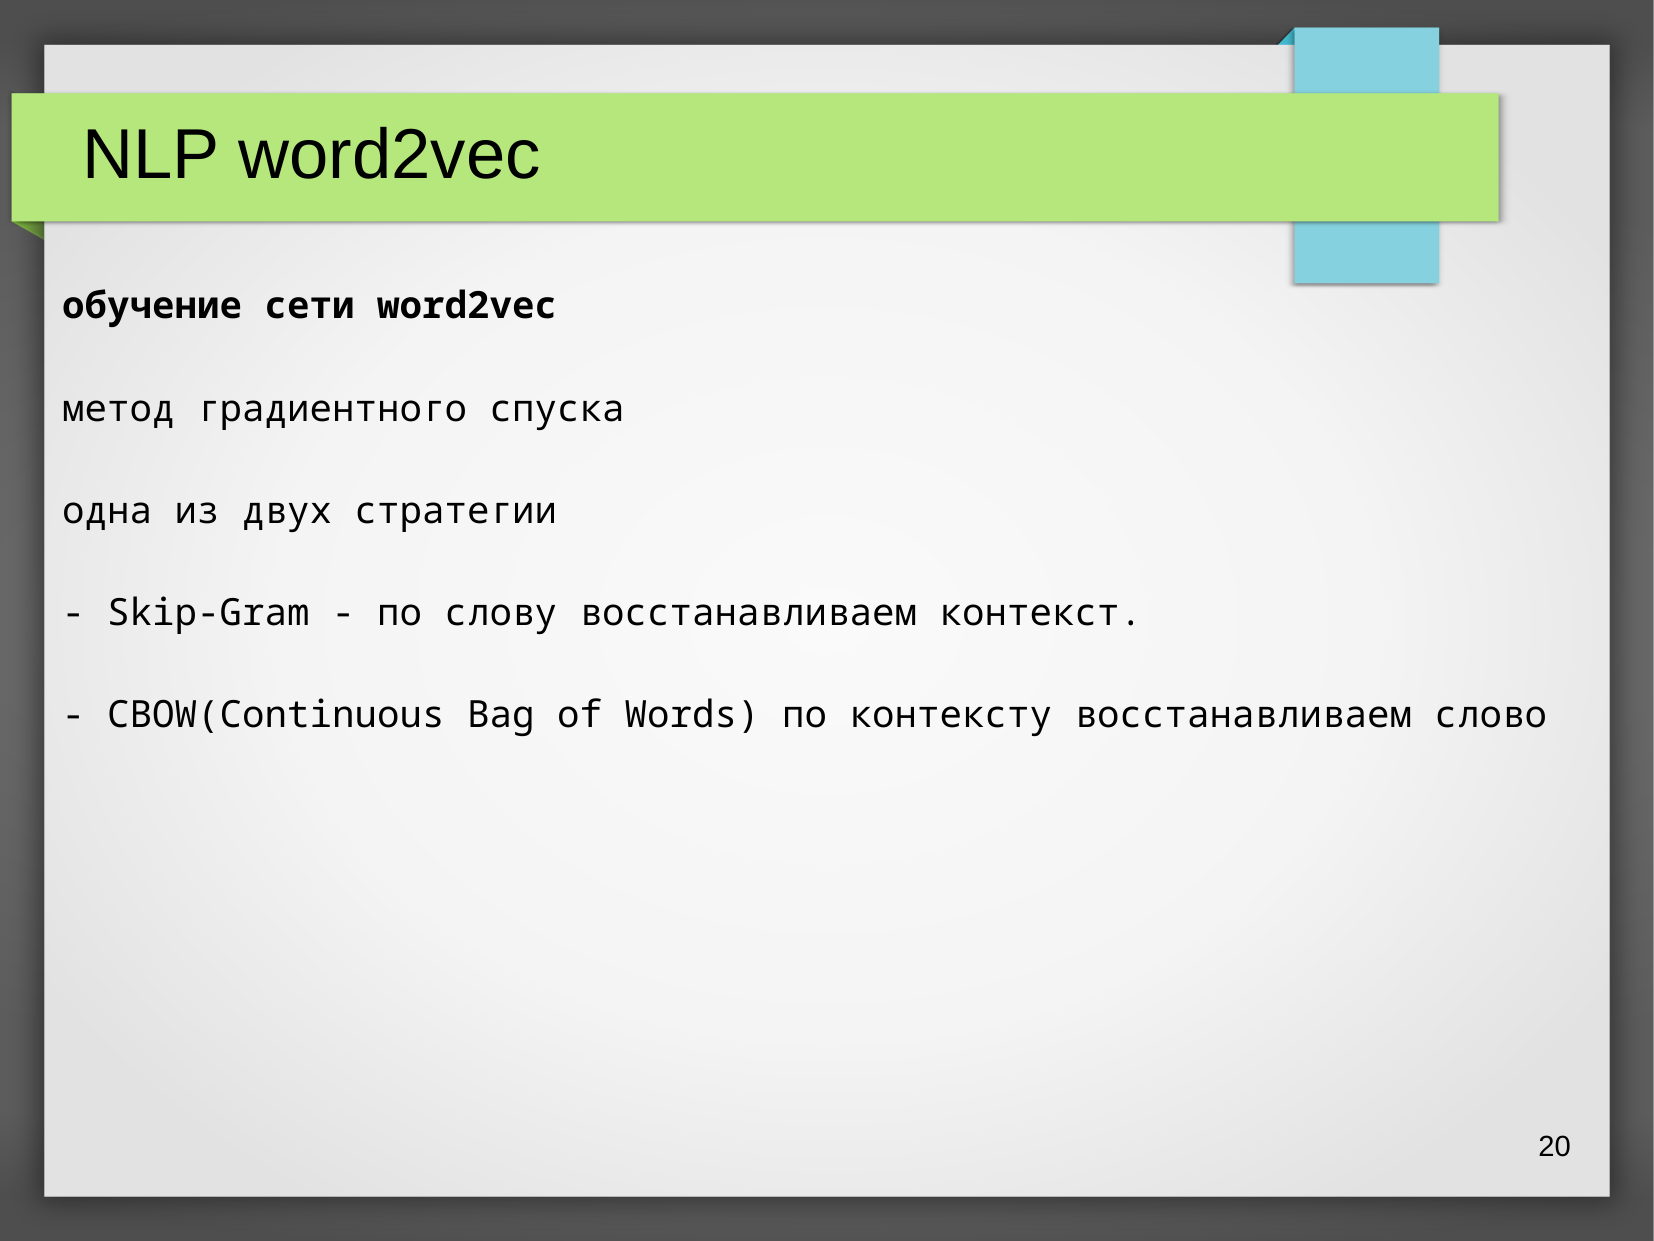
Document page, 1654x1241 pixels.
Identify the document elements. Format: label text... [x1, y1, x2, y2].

text_box обучение сети word2vec метод градиентного спуска одна из двух стратегии - Skip-Gram - по слову восстанавливаем контекст. - CBOW(Continuous Bag of Words) по контексту восстанавливаем слово [47, 271, 1607, 785]
picture [0, 0, 1654, 1241]
title NLP word2vec [82, 113, 1406, 194]
